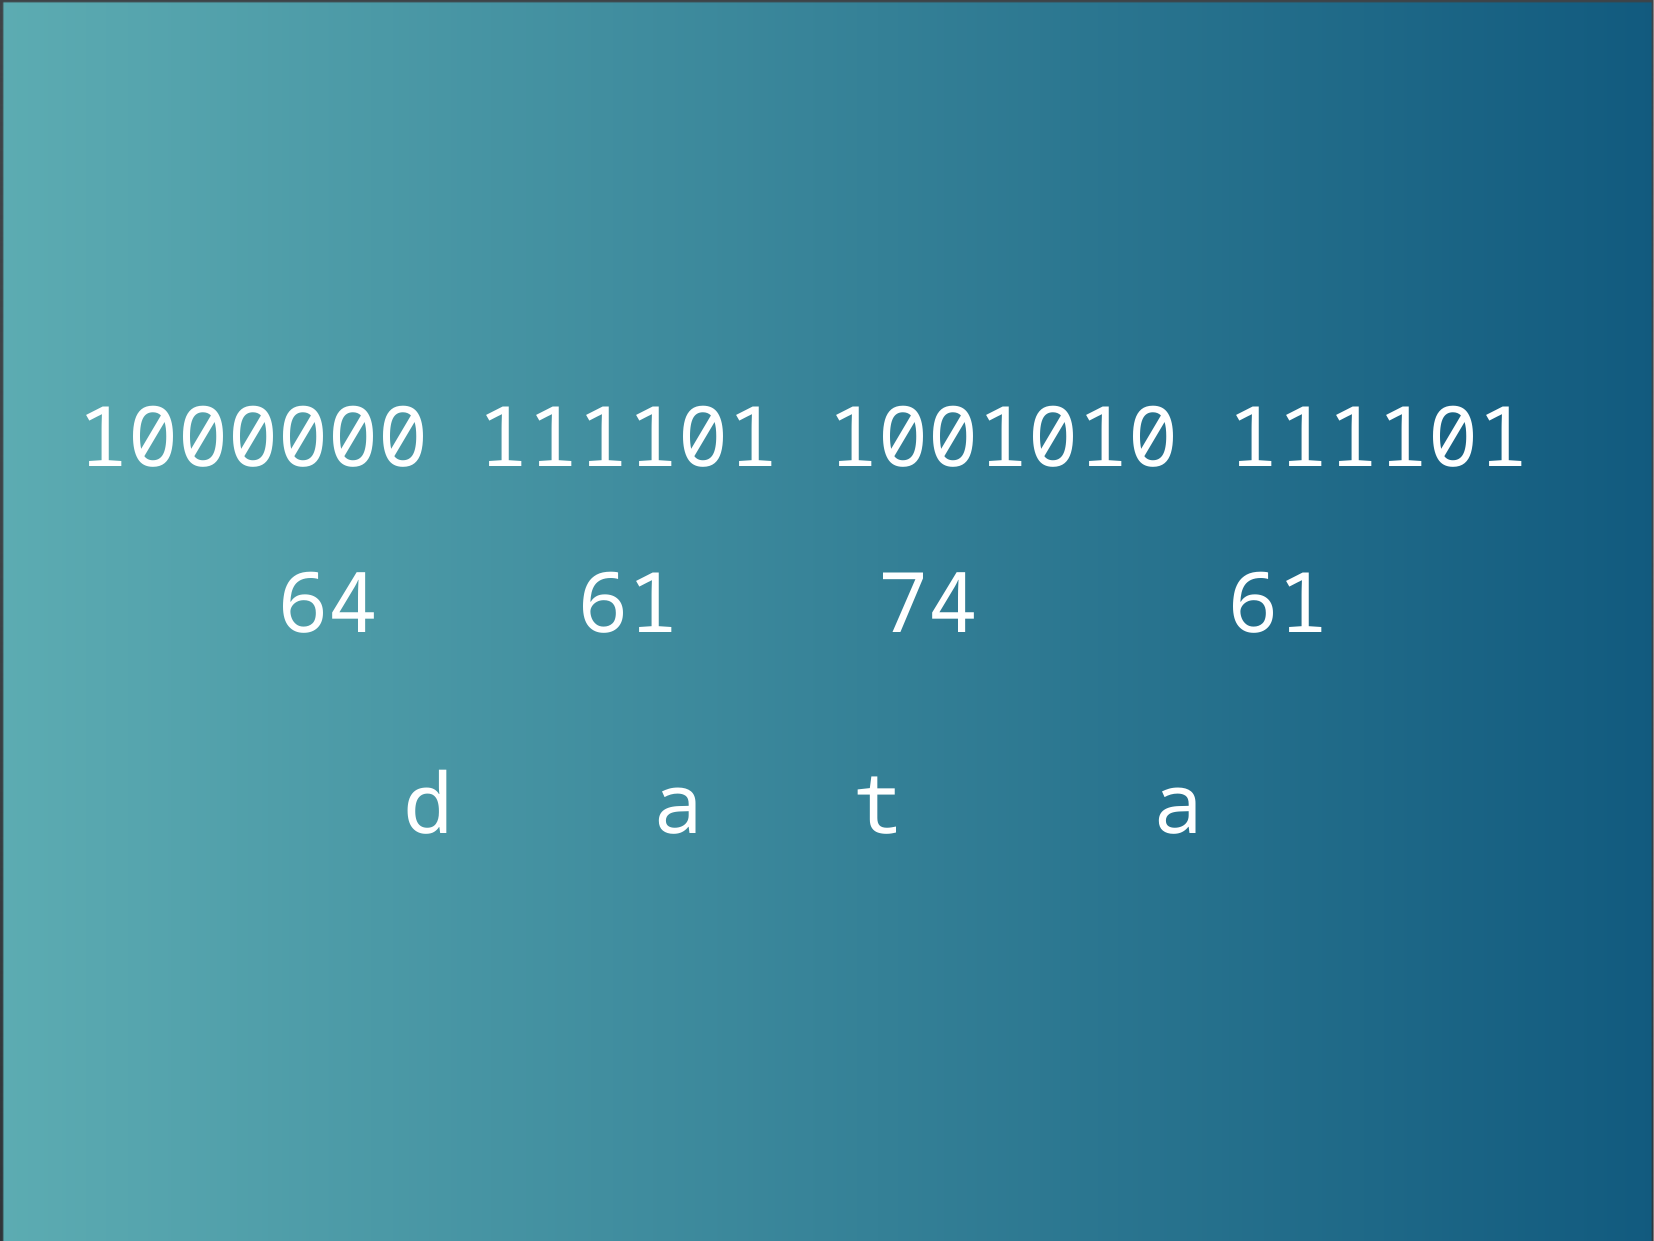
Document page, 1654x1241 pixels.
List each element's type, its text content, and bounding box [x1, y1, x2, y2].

picture [0, 0, 1654, 1241]
text_box 64 61 74 61 [59, 535, 1548, 645]
text_box d a t a [59, 736, 1548, 846]
text_box 1000000 111101 1001010 111101 [58, 370, 1548, 480]
subtitle [82, 13, 1571, 426]
